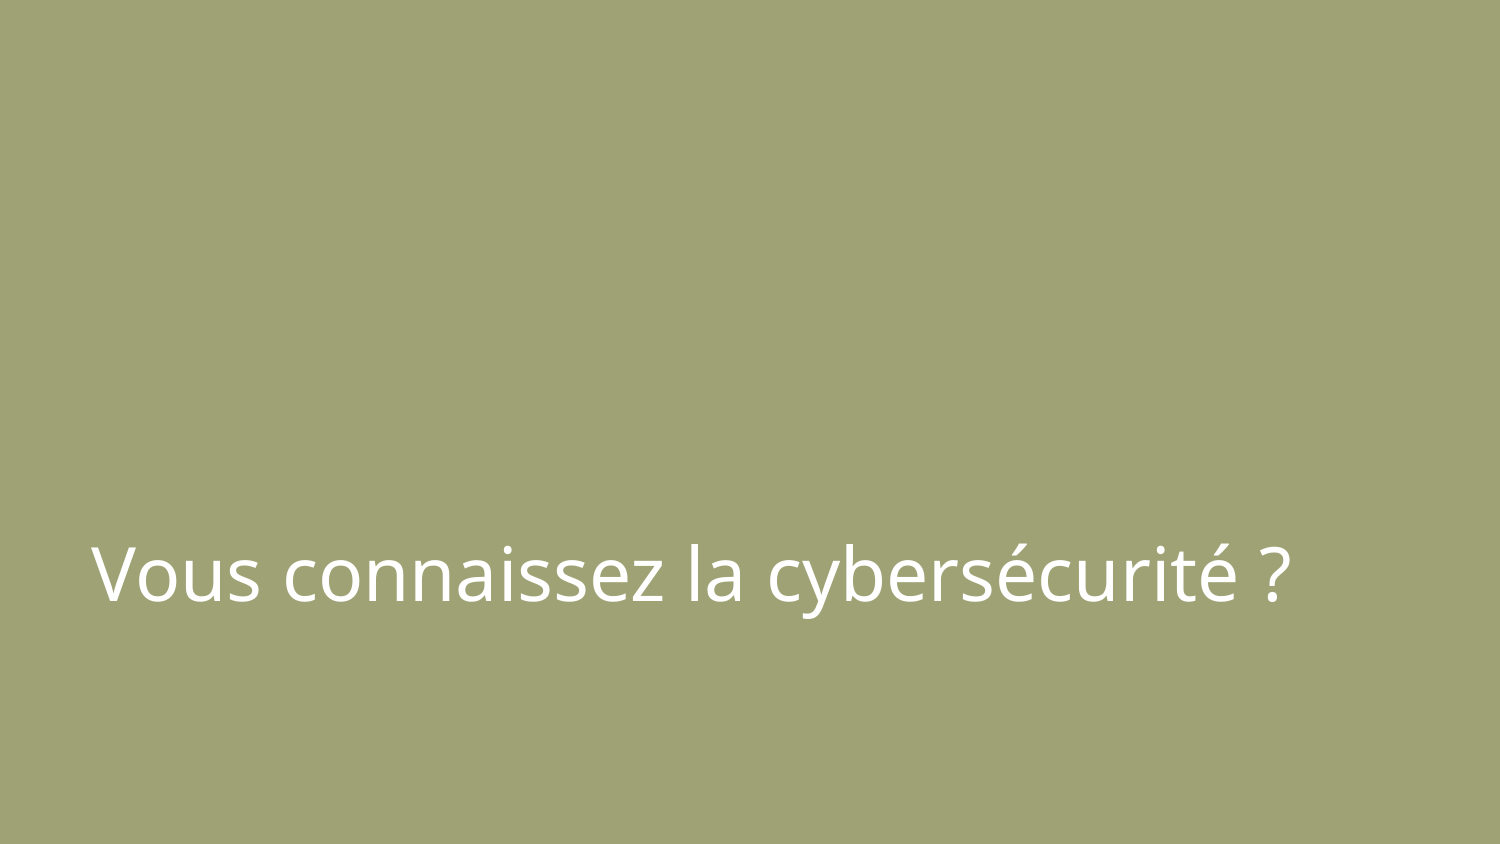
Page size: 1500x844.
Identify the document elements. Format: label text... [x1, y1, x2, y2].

text_box Vous connaissez la cybersécurité ? [76, 488, 1341, 655]
